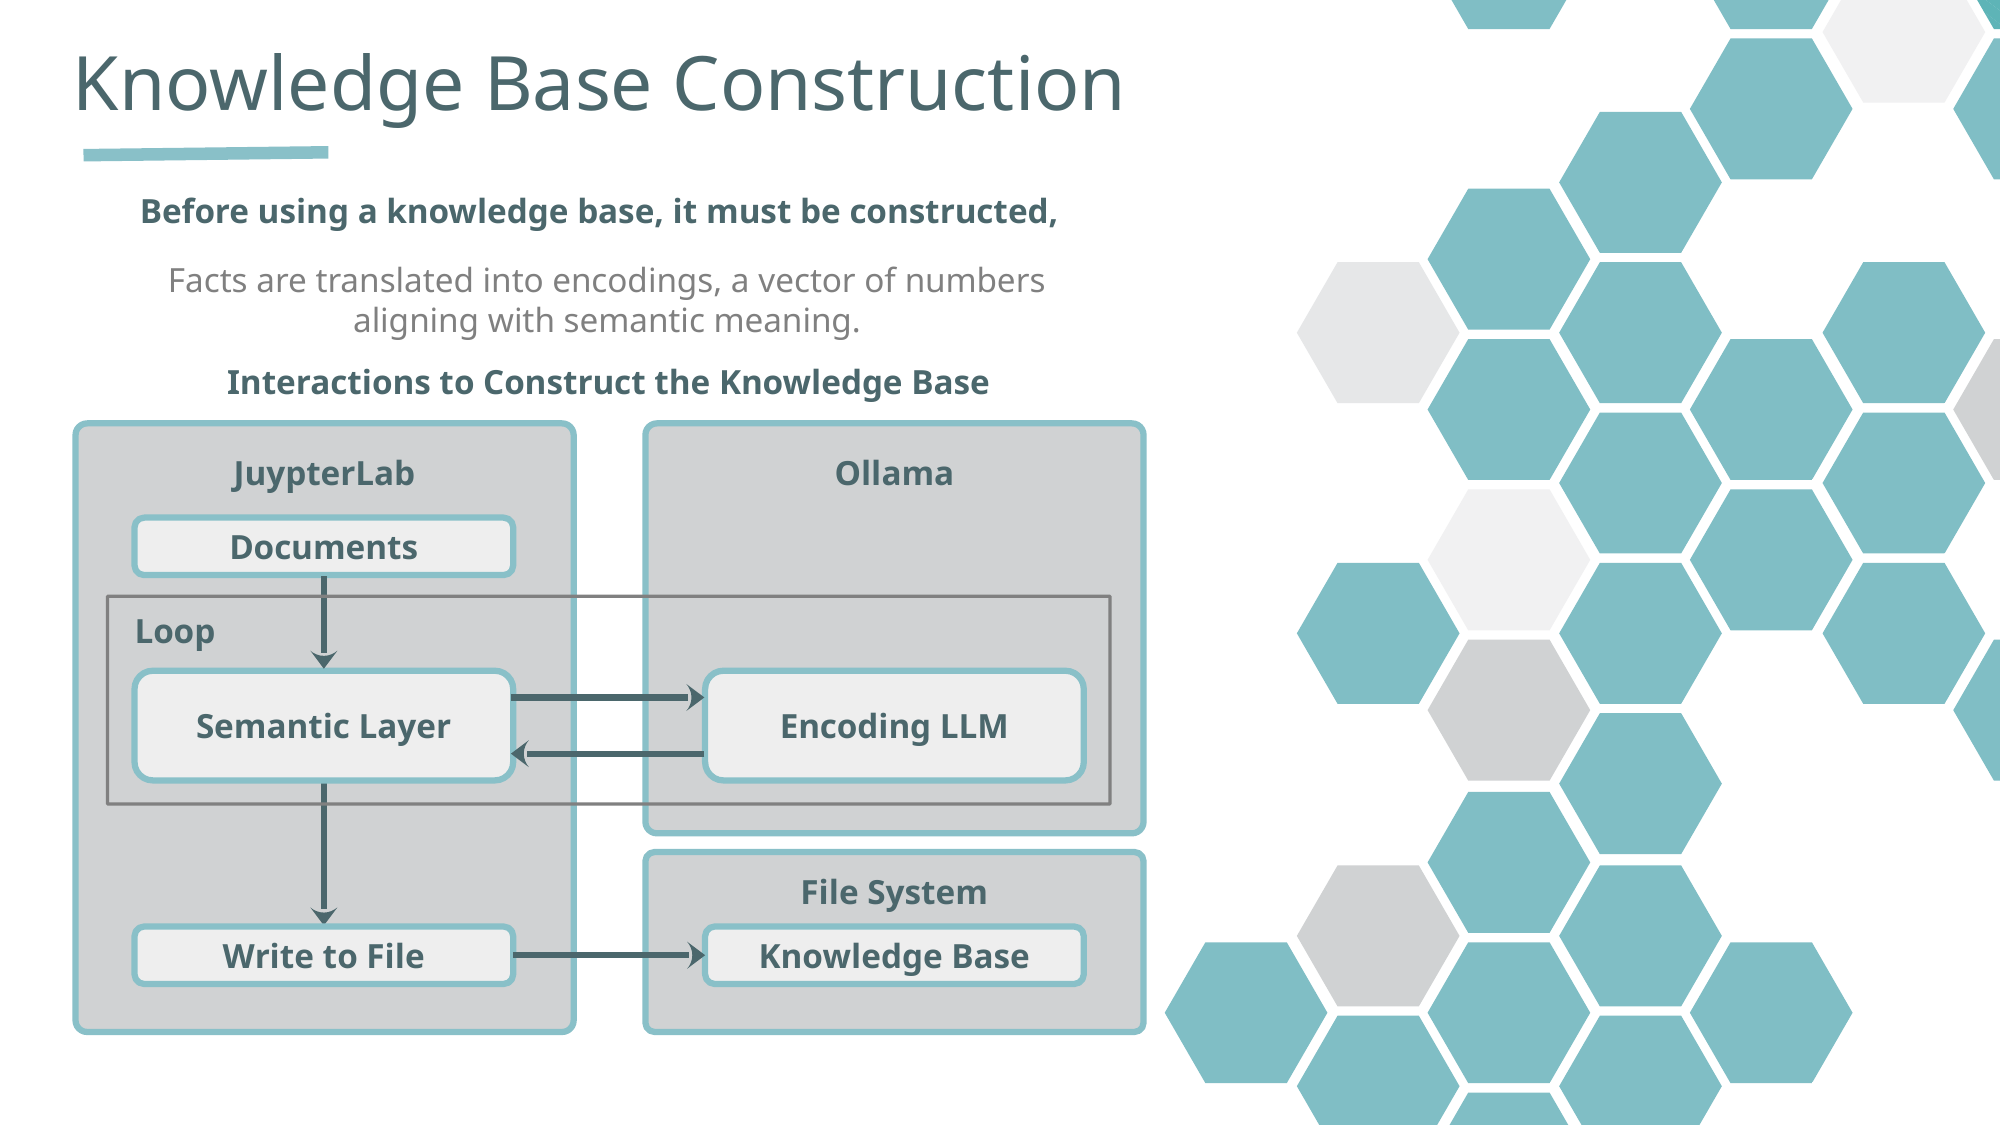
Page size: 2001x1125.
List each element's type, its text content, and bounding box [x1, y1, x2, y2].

text_box Loop [134, 601, 313, 661]
text_box [75, 423, 574, 1032]
text_box [110, 598, 574, 802]
picture [1164, 0, 2000, 1125]
text_box Knowledge Base [754, 925, 1035, 985]
text_box [645, 598, 1108, 802]
text_box Facts are translated into encodings, a vector of numbers aligning with semantic meaning. [72, 252, 1144, 347]
text_box Encoding LLM [754, 668, 1035, 783]
text_box Semantic Layer [184, 668, 464, 783]
text_box [645, 423, 1144, 834]
text_box Before using a knowledge base, it must be constructed, [65, 182, 1134, 238]
text_box File System [710, 856, 1079, 927]
text_box JuypterLab [140, 429, 509, 516]
text_box [645, 851, 1144, 1032]
text_box Ollama [710, 429, 1079, 516]
text_box Interactions to Construct the Knowledge Base [73, 353, 1145, 409]
text_box Write to File [184, 925, 464, 985]
text_box Documents [184, 516, 464, 577]
title Knowledge Base Construction [57, 28, 1430, 147]
